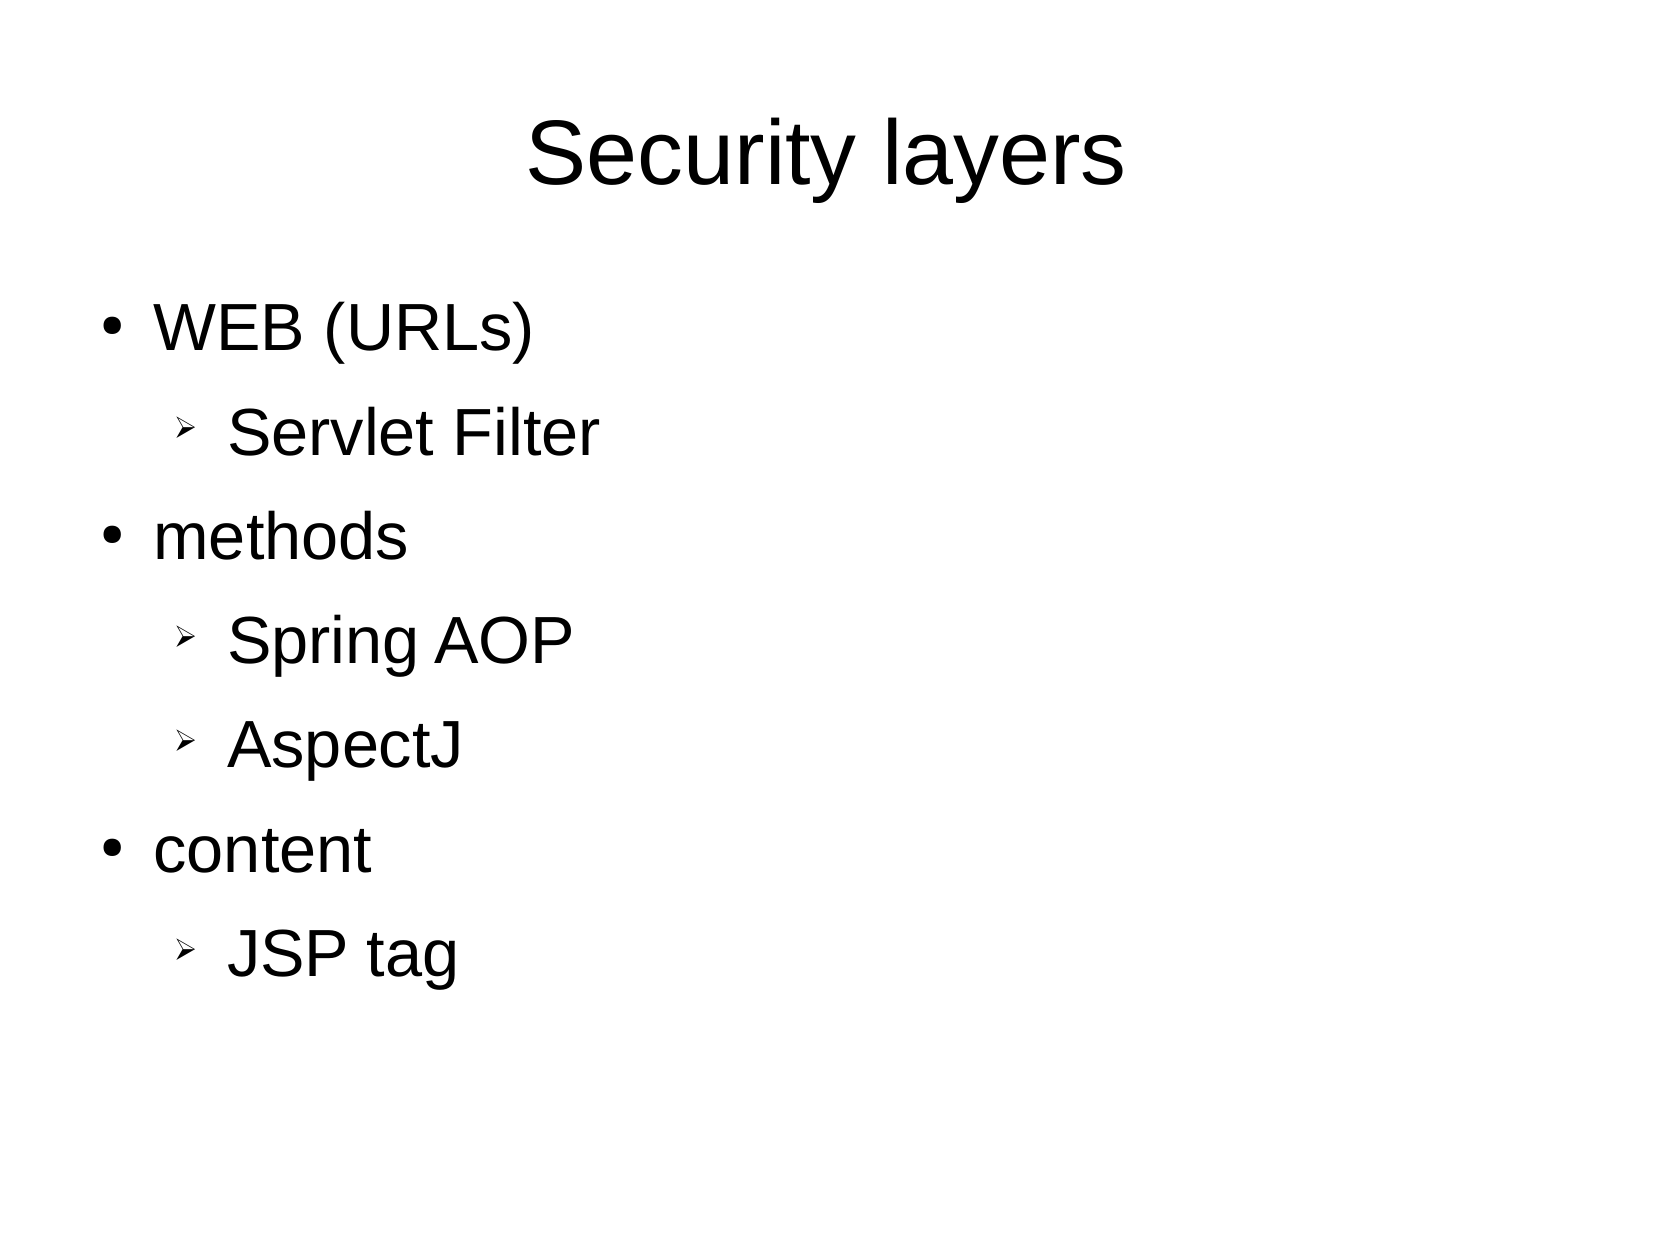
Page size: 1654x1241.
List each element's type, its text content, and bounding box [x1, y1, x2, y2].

list WEB (URLs) Servlet Filter methods Spring AOP AspectJ content JSP tag [82, 290, 1571, 1010]
title Security layers [82, 49, 1571, 257]
